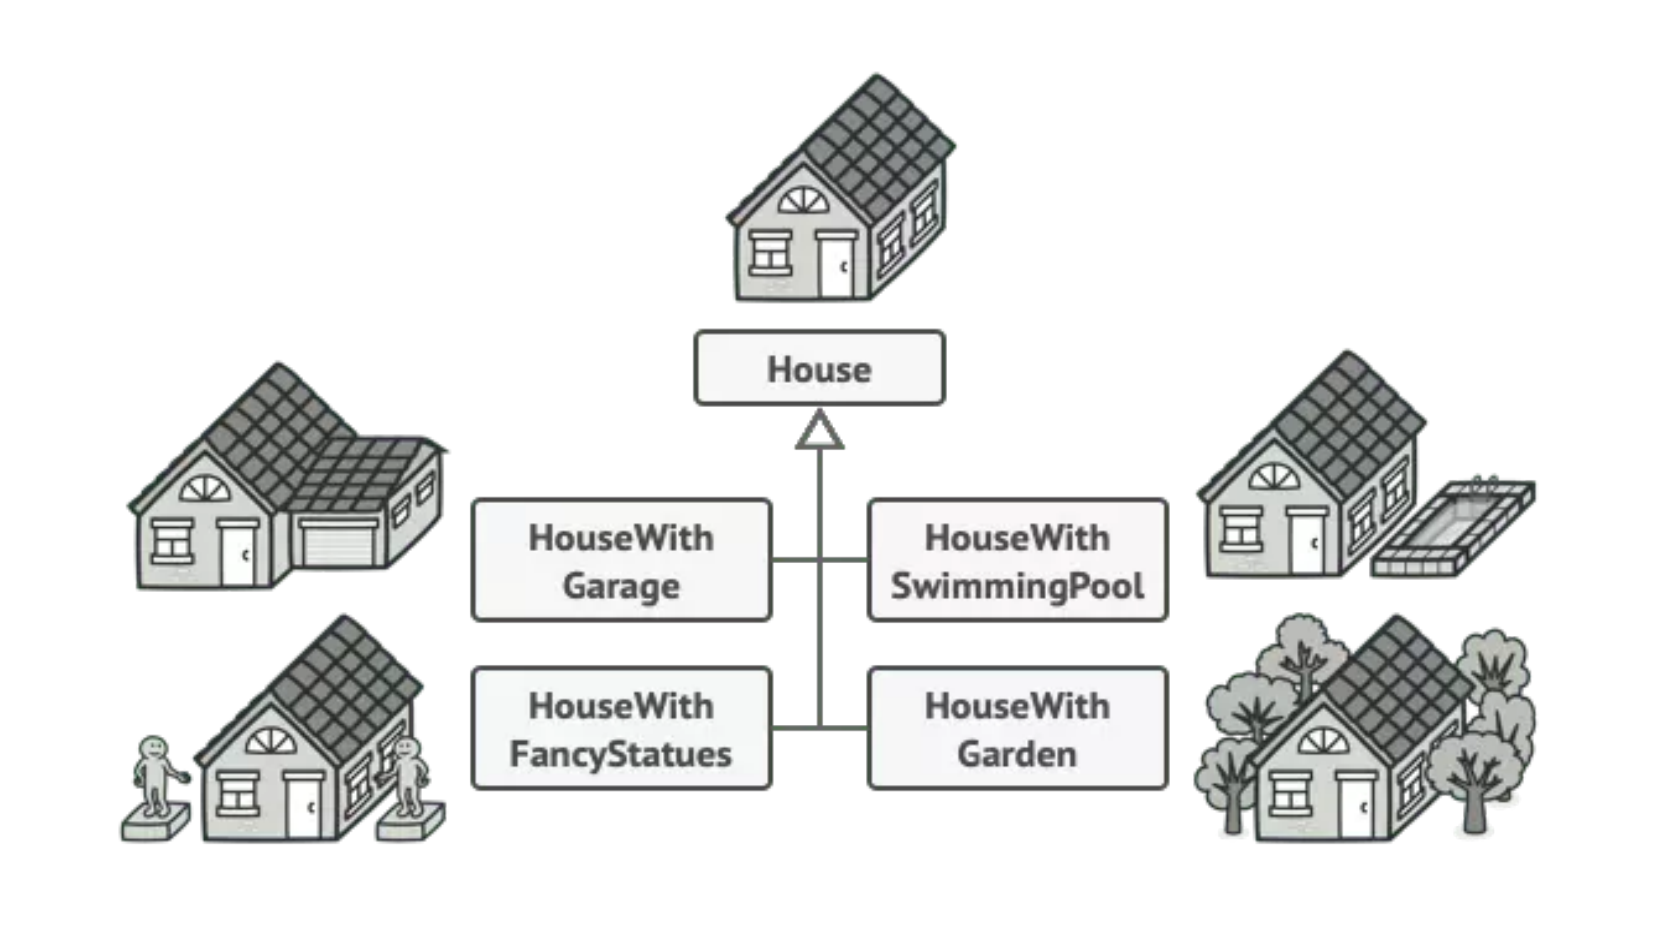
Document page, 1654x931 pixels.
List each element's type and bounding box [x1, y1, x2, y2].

picture [90, 44, 1576, 886]
